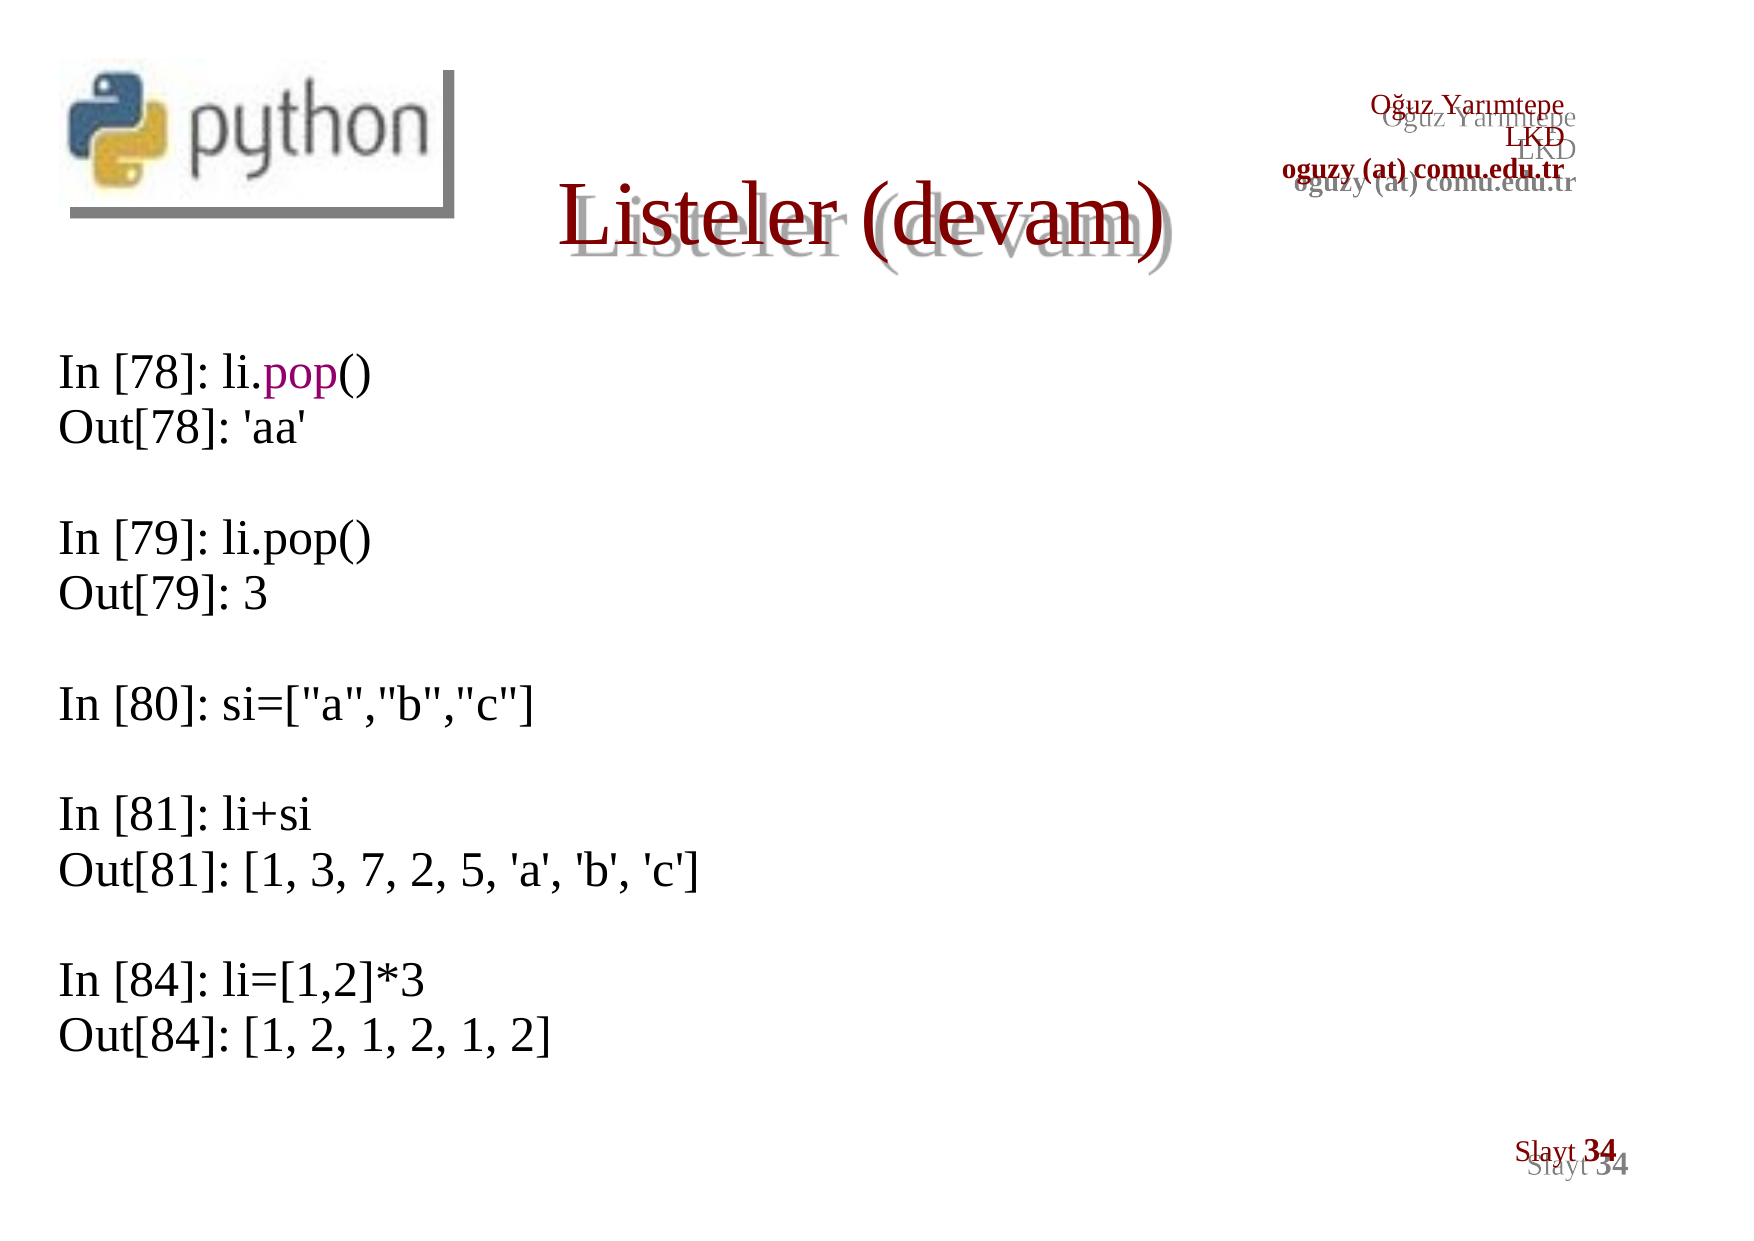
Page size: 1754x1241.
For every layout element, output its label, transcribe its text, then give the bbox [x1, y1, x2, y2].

subtitle In [78]: li.pop() Out[78]: 'aa' In [79]: li.pop() Out[79]: 3 In [80]: si=["a","b","c"] In [81]: li+si Out[81]: [1, 3, 7, 2, 5, 'a', 'b', 'c'] In [84]: li=[1,2]*3 Out[84]: [1, 2, 1, 2, 1, 2] [59, 295, 1695, 1112]
title Listeler (devam) [118, 143, 1607, 284]
picture [59, 58, 443, 207]
